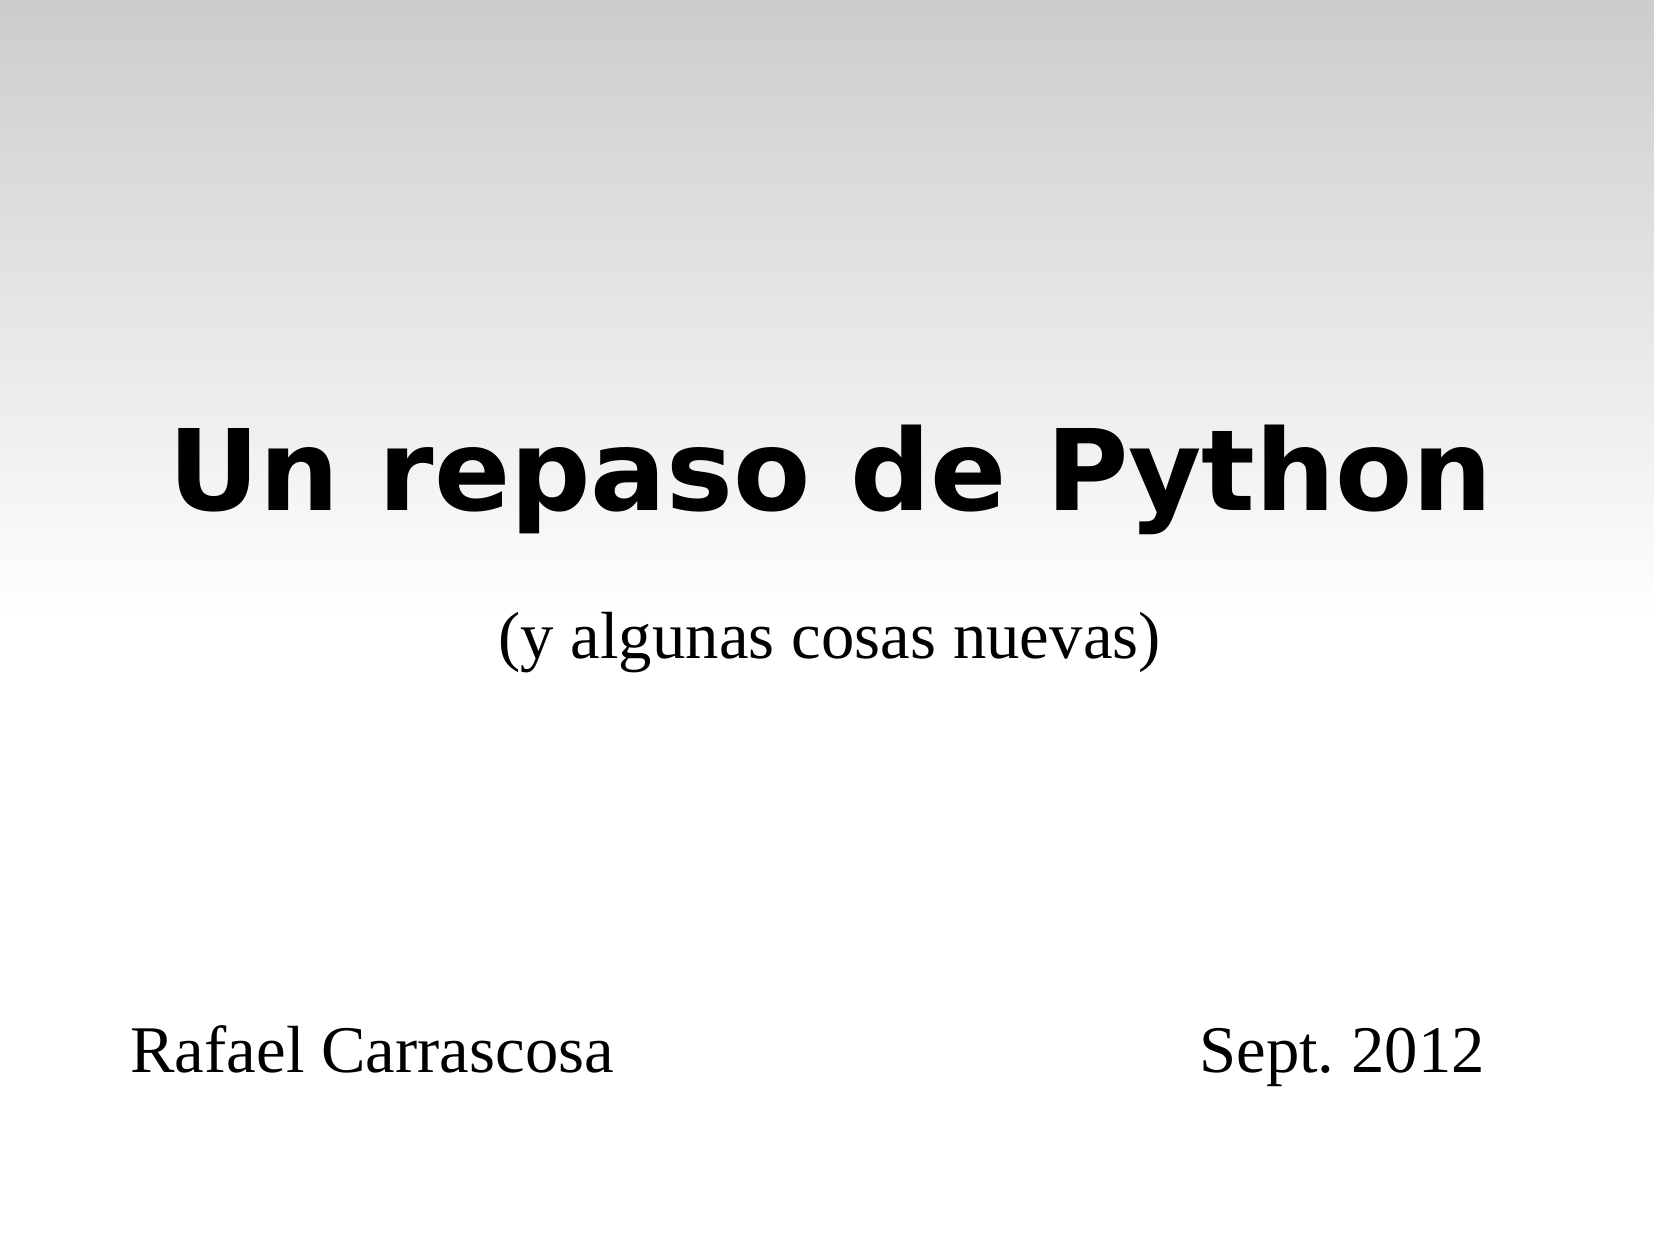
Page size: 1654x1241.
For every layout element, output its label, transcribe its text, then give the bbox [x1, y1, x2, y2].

title Un repaso de Python [86, 345, 1576, 599]
list (y algunas cosas nuevas) Rafael Carrascosa Sept. 2012 [41, 598, 1531, 1171]
